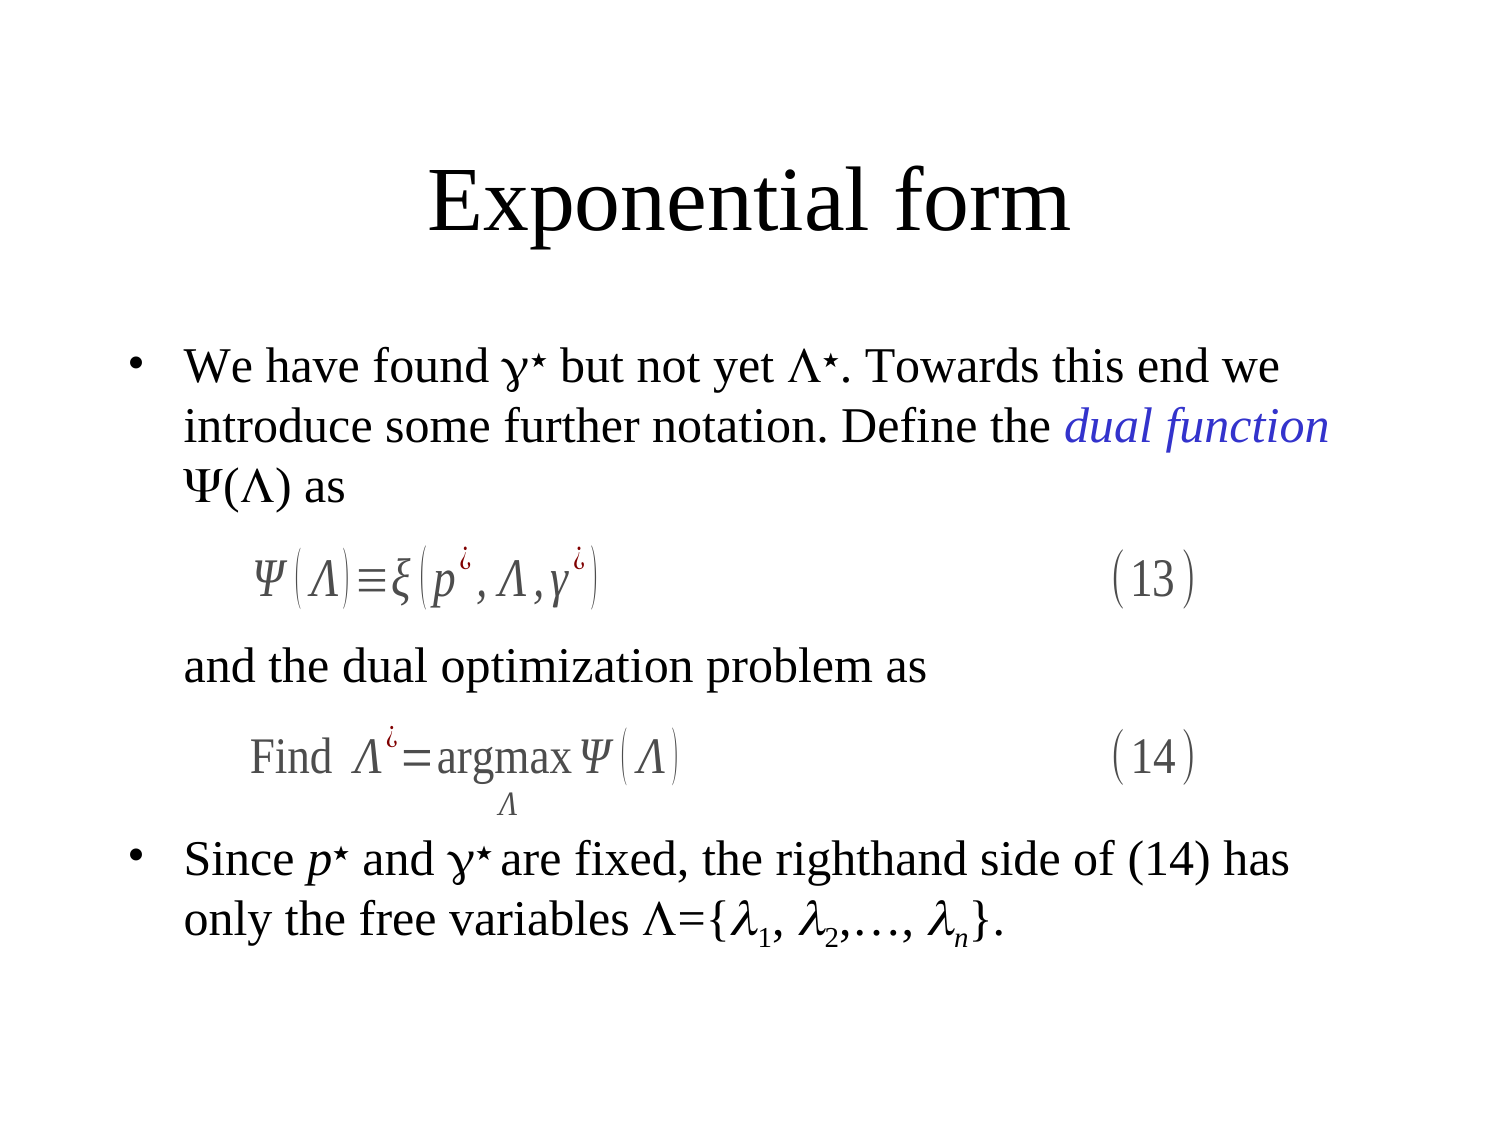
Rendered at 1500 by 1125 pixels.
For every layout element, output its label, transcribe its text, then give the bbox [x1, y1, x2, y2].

chart [240, 541, 1210, 613]
list We have found ★ but not yet ★. Towards this end we introduce some further notation. Define the dual function () as and the dual optimization problem as Since p★ and ★ are fixed, the righthand side of (14) has only the free variables ={1, 2,…, n}. [112, 324, 1388, 1063]
chart [238, 725, 1212, 823]
title Exponential form [112, 99, 1388, 288]
